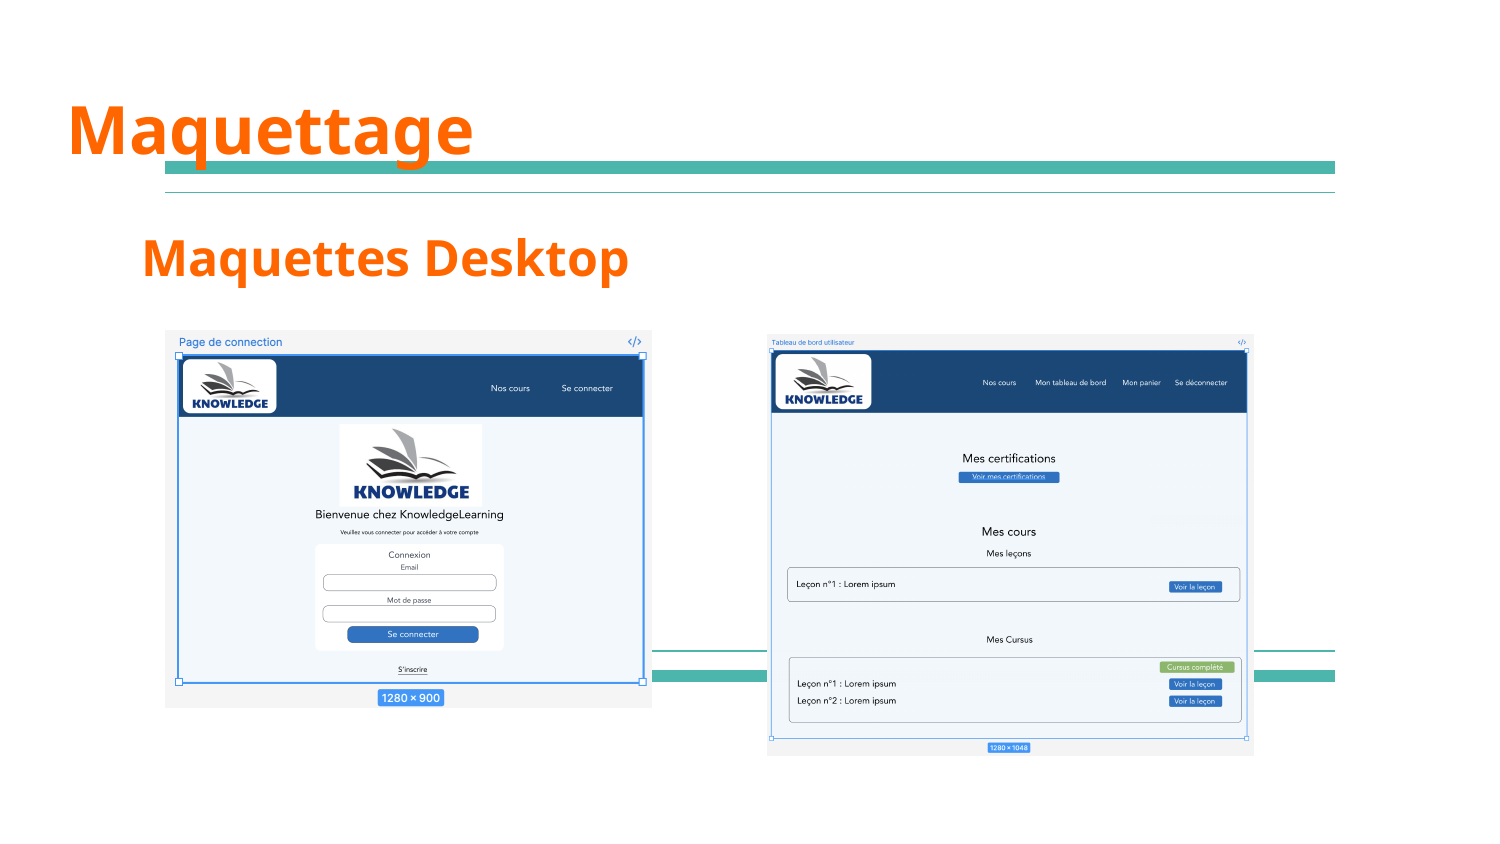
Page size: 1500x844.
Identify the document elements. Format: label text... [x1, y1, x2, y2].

picture [767, 334, 1254, 756]
title Maquettes Desktop [51, 211, 1449, 293]
title Maquettage [51, 72, 1449, 189]
picture [165, 330, 652, 708]
